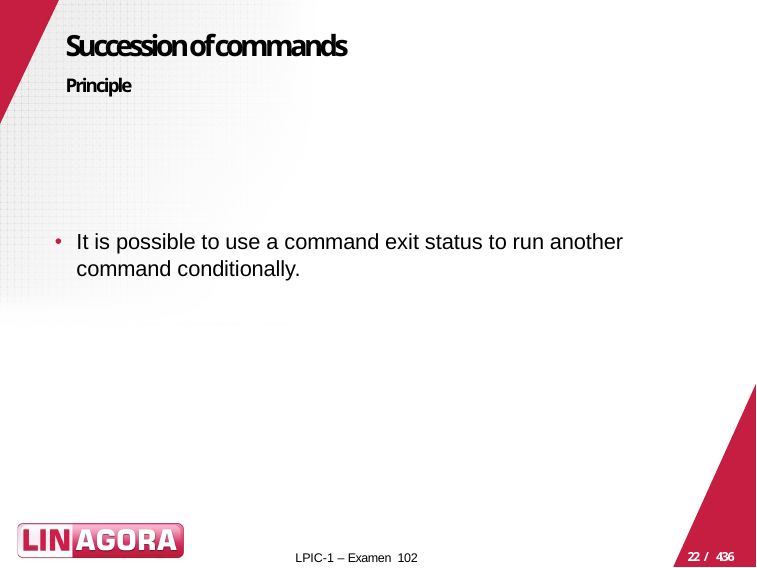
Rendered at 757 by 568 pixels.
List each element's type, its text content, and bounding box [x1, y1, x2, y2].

footer LPIC-1 – Examen 102 [293, 549, 420, 568]
slide_number <numéro> / 436 [683, 549, 747, 568]
text_box [17, 519, 184, 562]
title Succession of commands Principle [63, 26, 692, 97]
text_box It is possible to use a command exit status to run another command conditionally. [52, 227, 690, 281]
picture [0, 0, 352, 352]
